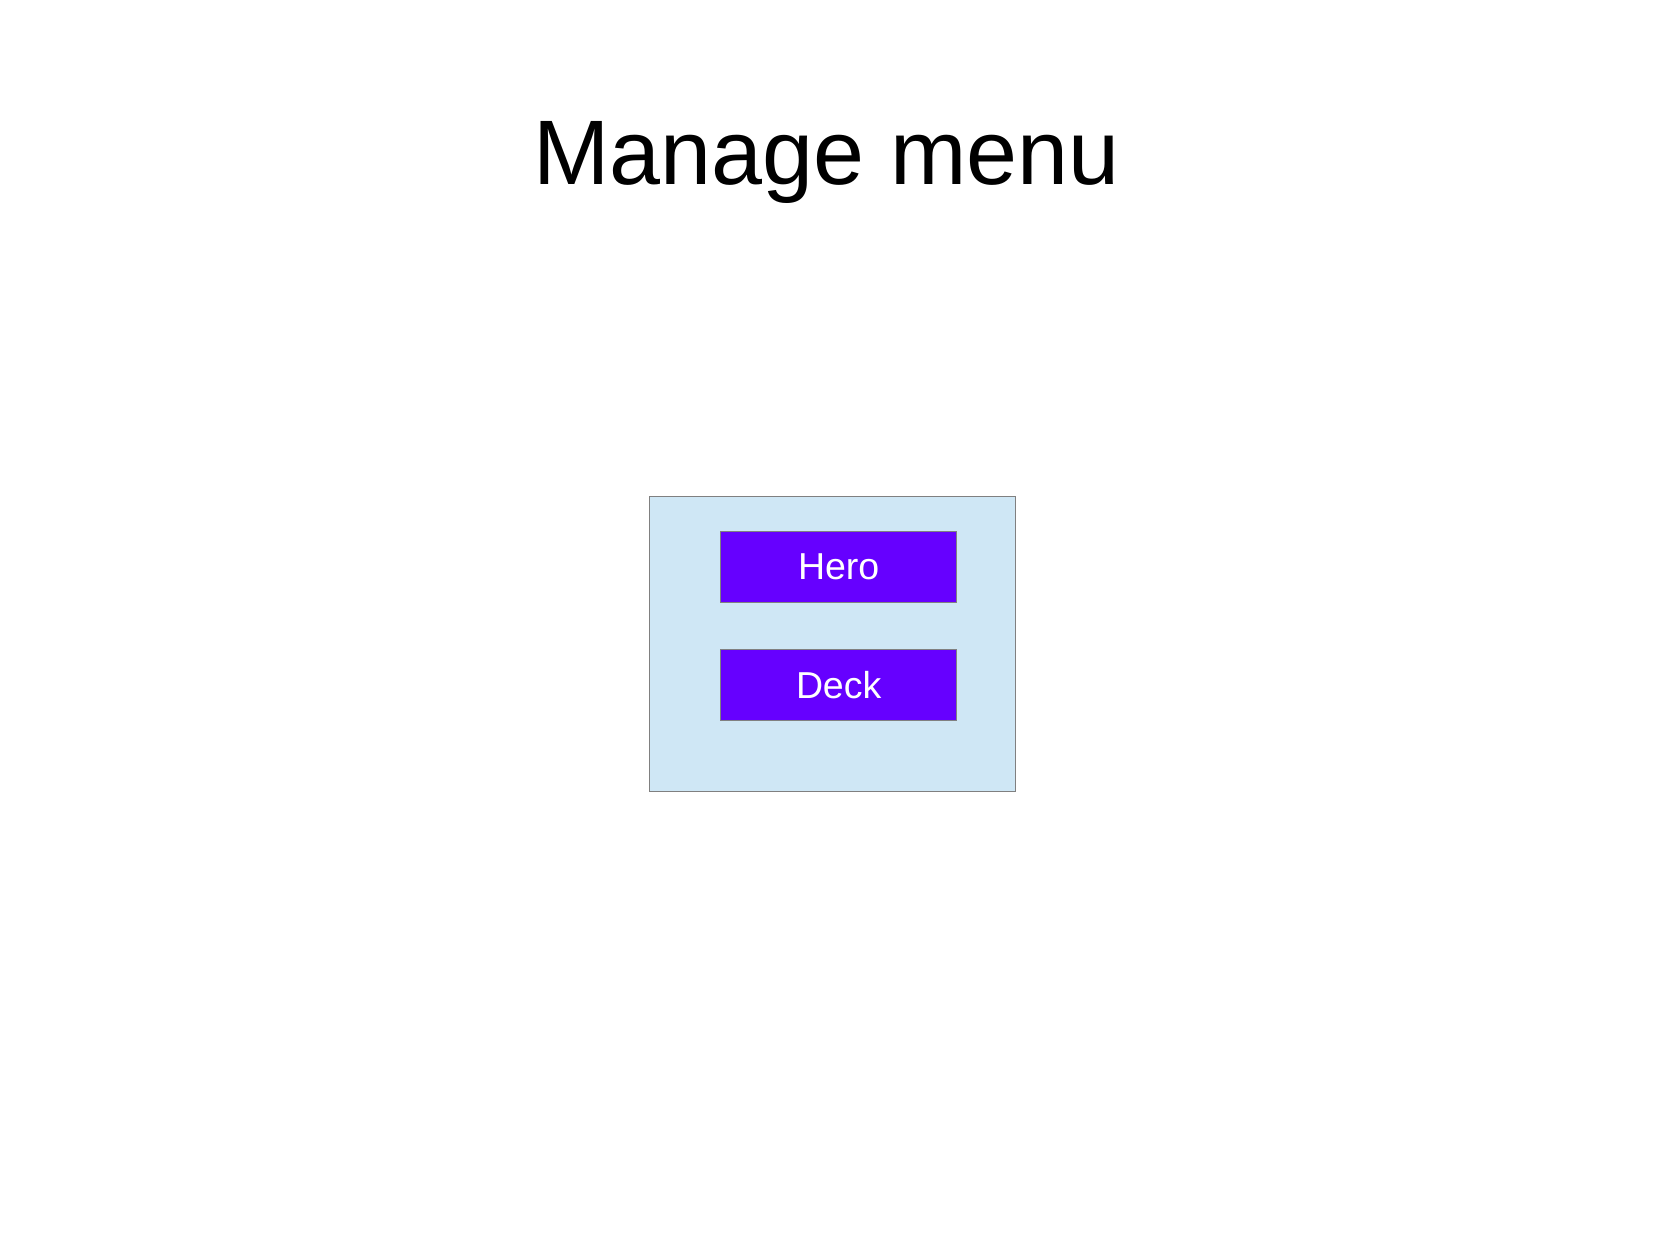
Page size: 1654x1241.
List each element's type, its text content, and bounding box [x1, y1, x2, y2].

title Manage menu [82, 49, 1571, 257]
text_box [649, 496, 1016, 792]
text_box Hero [720, 531, 957, 603]
text_box Deck [720, 649, 957, 721]
